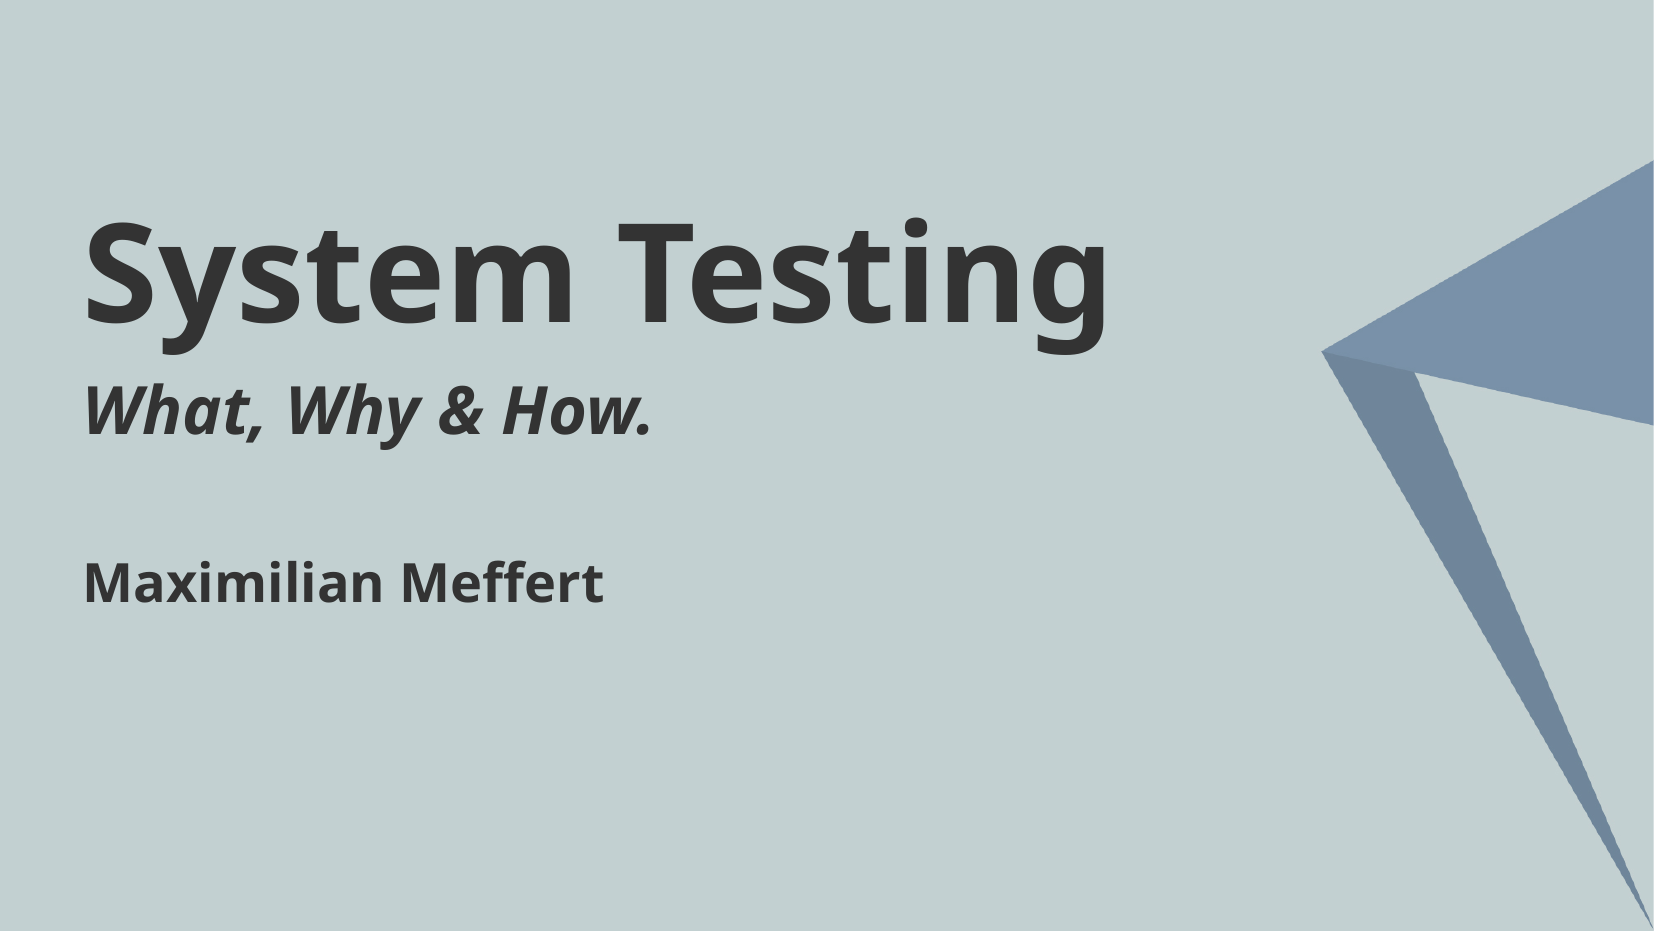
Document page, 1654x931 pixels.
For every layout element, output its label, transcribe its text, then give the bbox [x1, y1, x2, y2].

picture [0, 0, 1654, 931]
subtitle System Testing What, Why & How. Maximilian Meffert [82, 37, 1571, 757]
